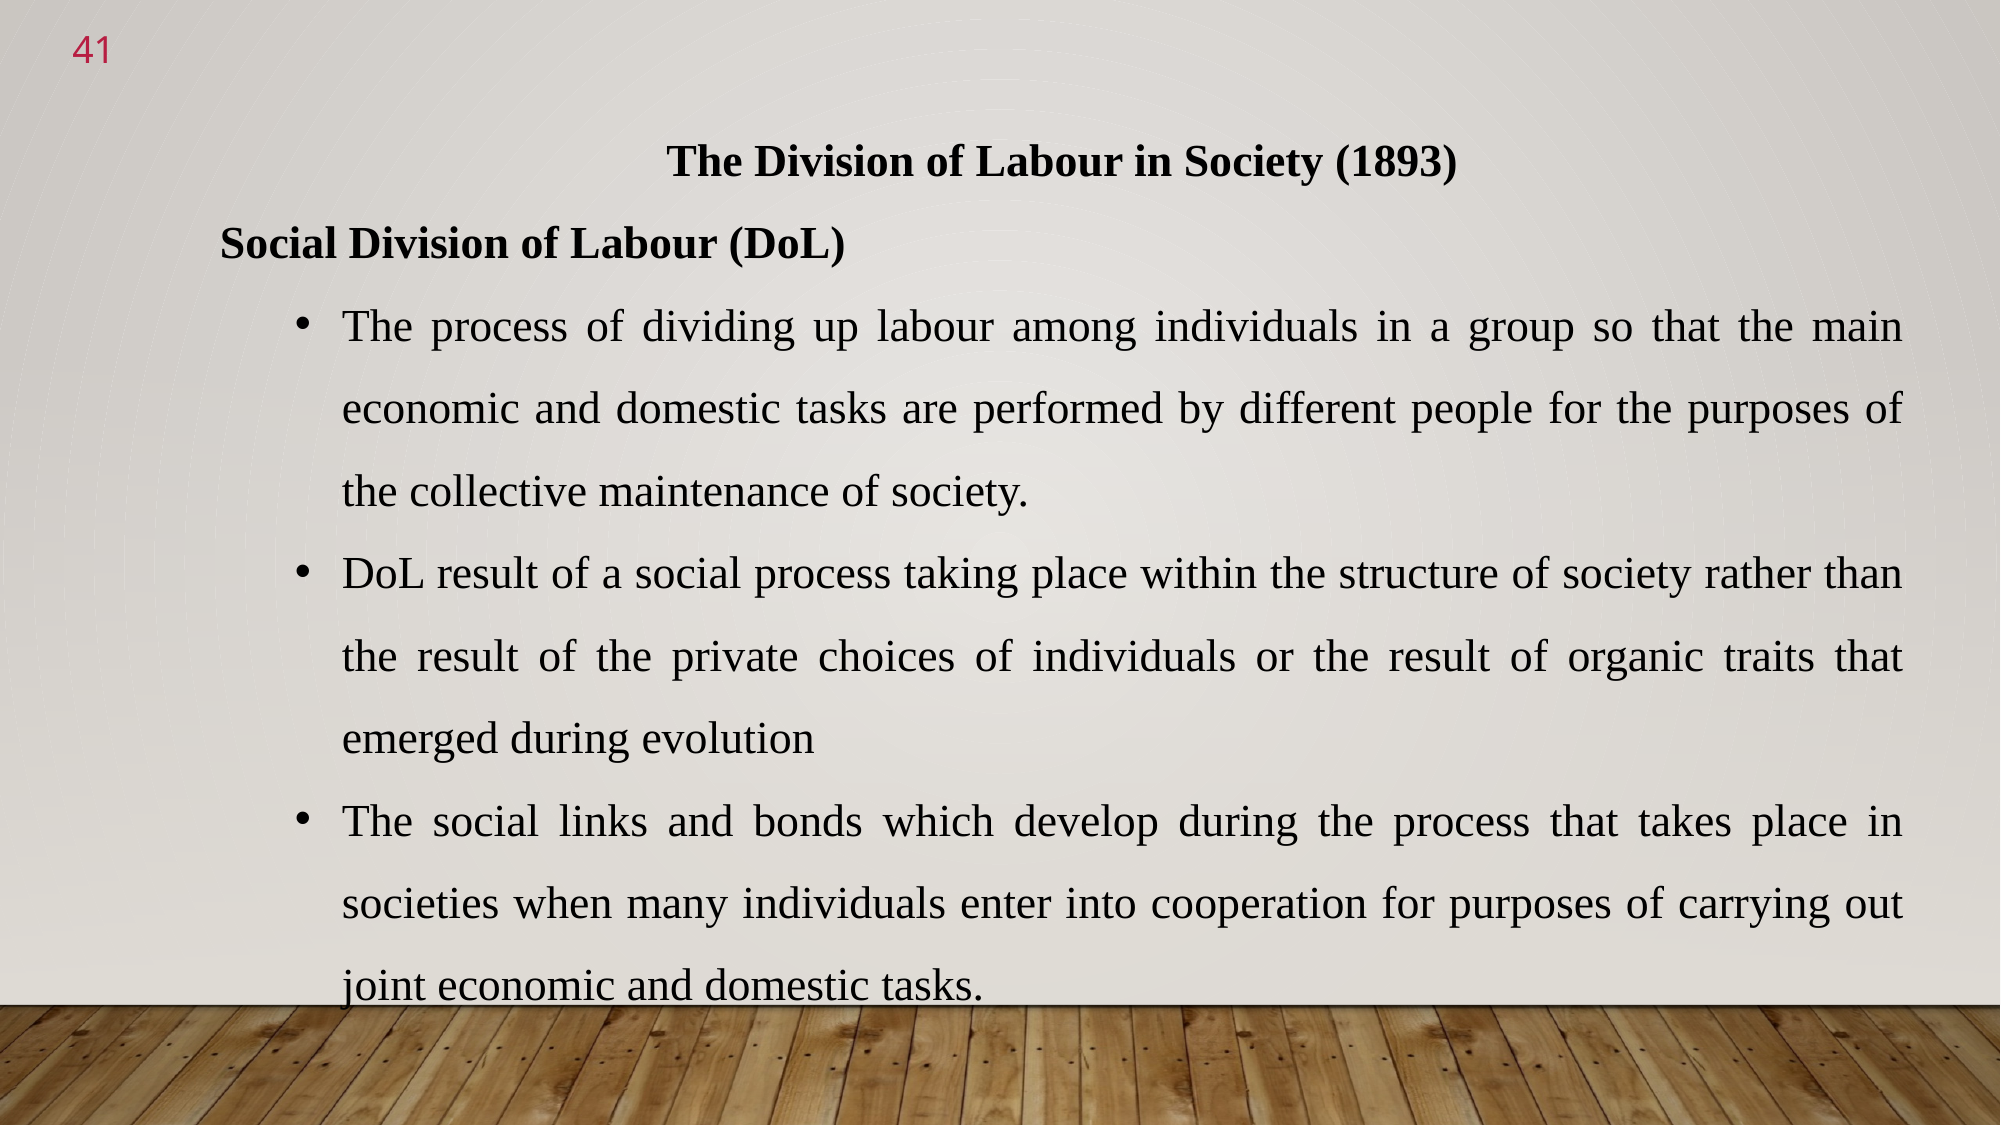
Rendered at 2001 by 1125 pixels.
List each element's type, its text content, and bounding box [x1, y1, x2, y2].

slide_number 21 [0, 18, 131, 102]
text_box The Division of Labour in Society (1893) Social Division of Labour (DoL) The process of dividing up labour among individuals in a group so that the main economic and domestic tasks are performed by different people for the purposes of the collective maintenance of society. DoL result of a social process taking place within the structure of society rather than the result of the private choices of individuals or the result of organic traits that emerged during evolution The social links and bonds which develop during the process that takes place in societies when many individuals enter into cooperation for purposes of carrying out joint economic and domestic tasks. [130, 95, 1920, 1018]
picture [0, 1005, 2000, 1125]
